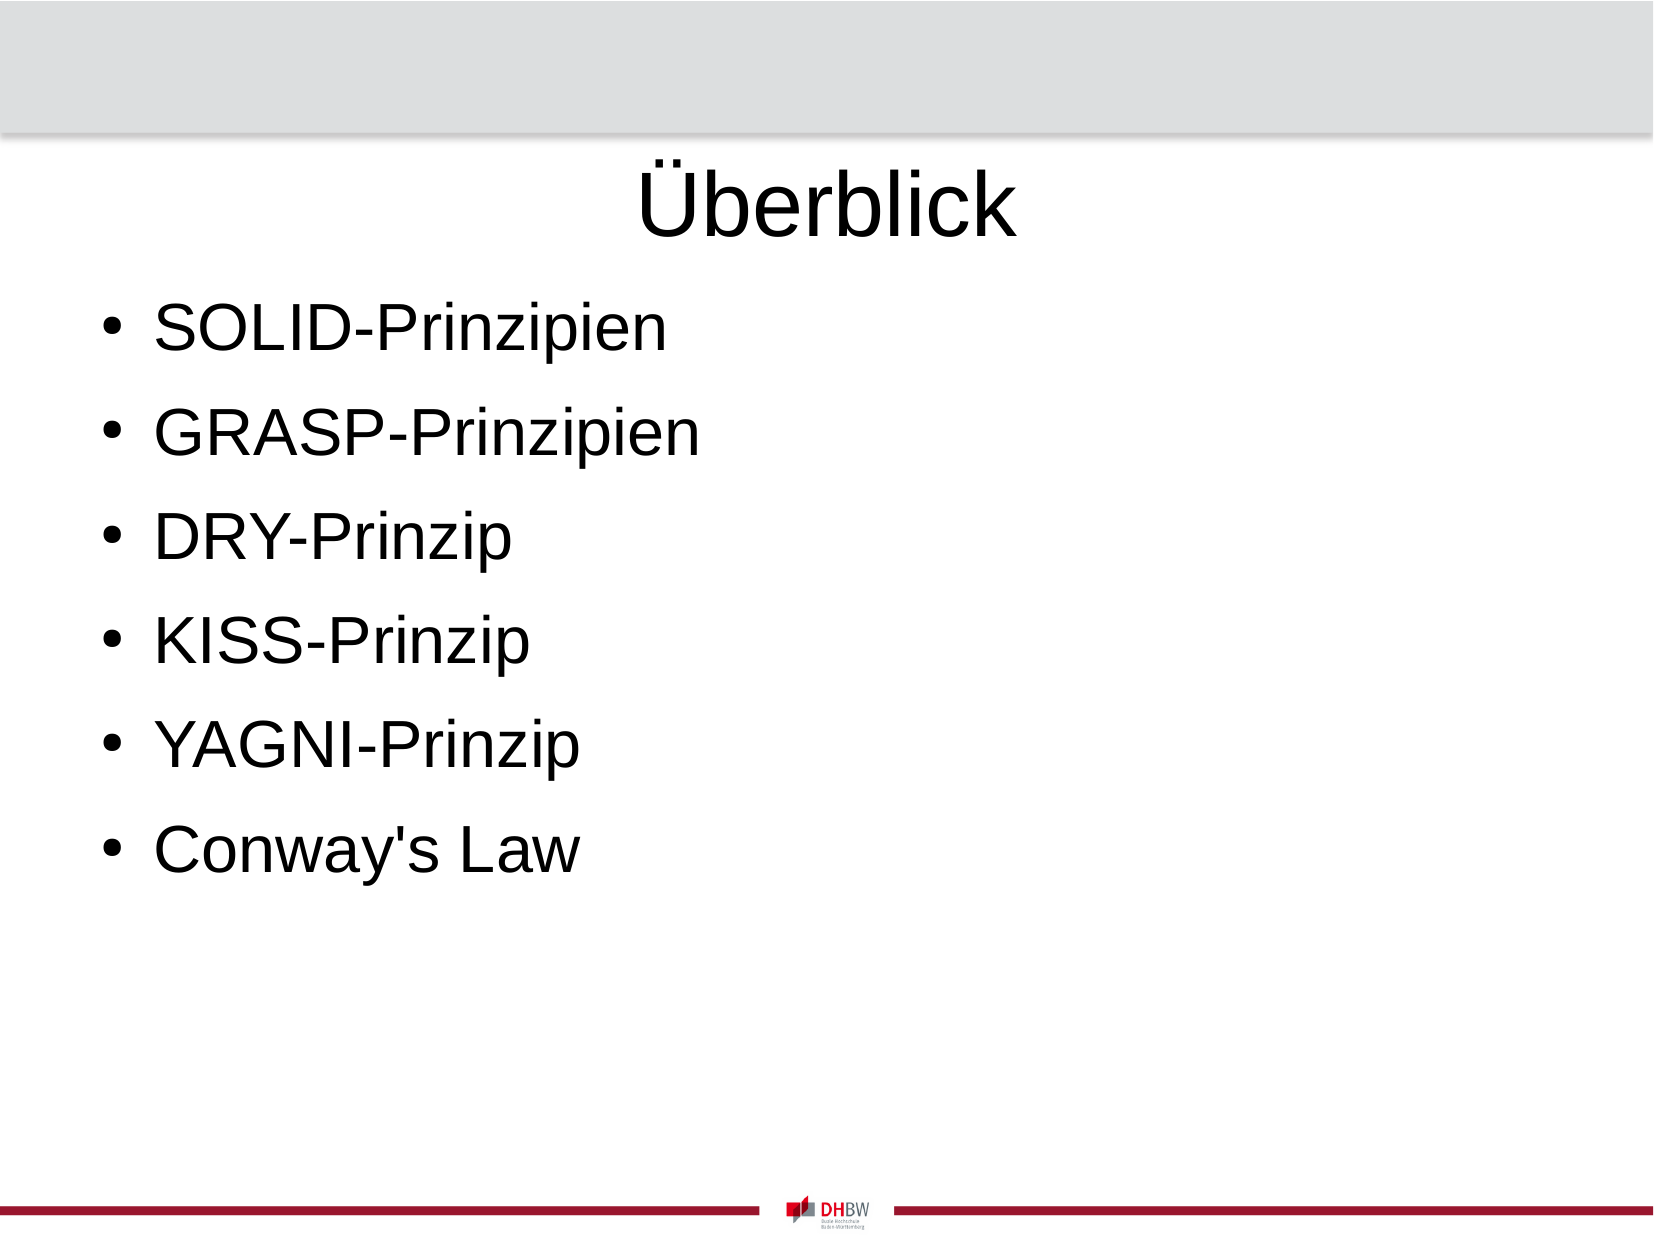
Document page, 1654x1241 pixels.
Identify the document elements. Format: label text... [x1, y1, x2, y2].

list SOLID-Prinzipien GRASP-Prinzipien DRY-Prinzip KISS-Prinzip YAGNI-Prinzip Conway's Law [82, 290, 1571, 1010]
picture [0, 1, 1654, 1237]
title Überblick [82, 49, 1571, 257]
